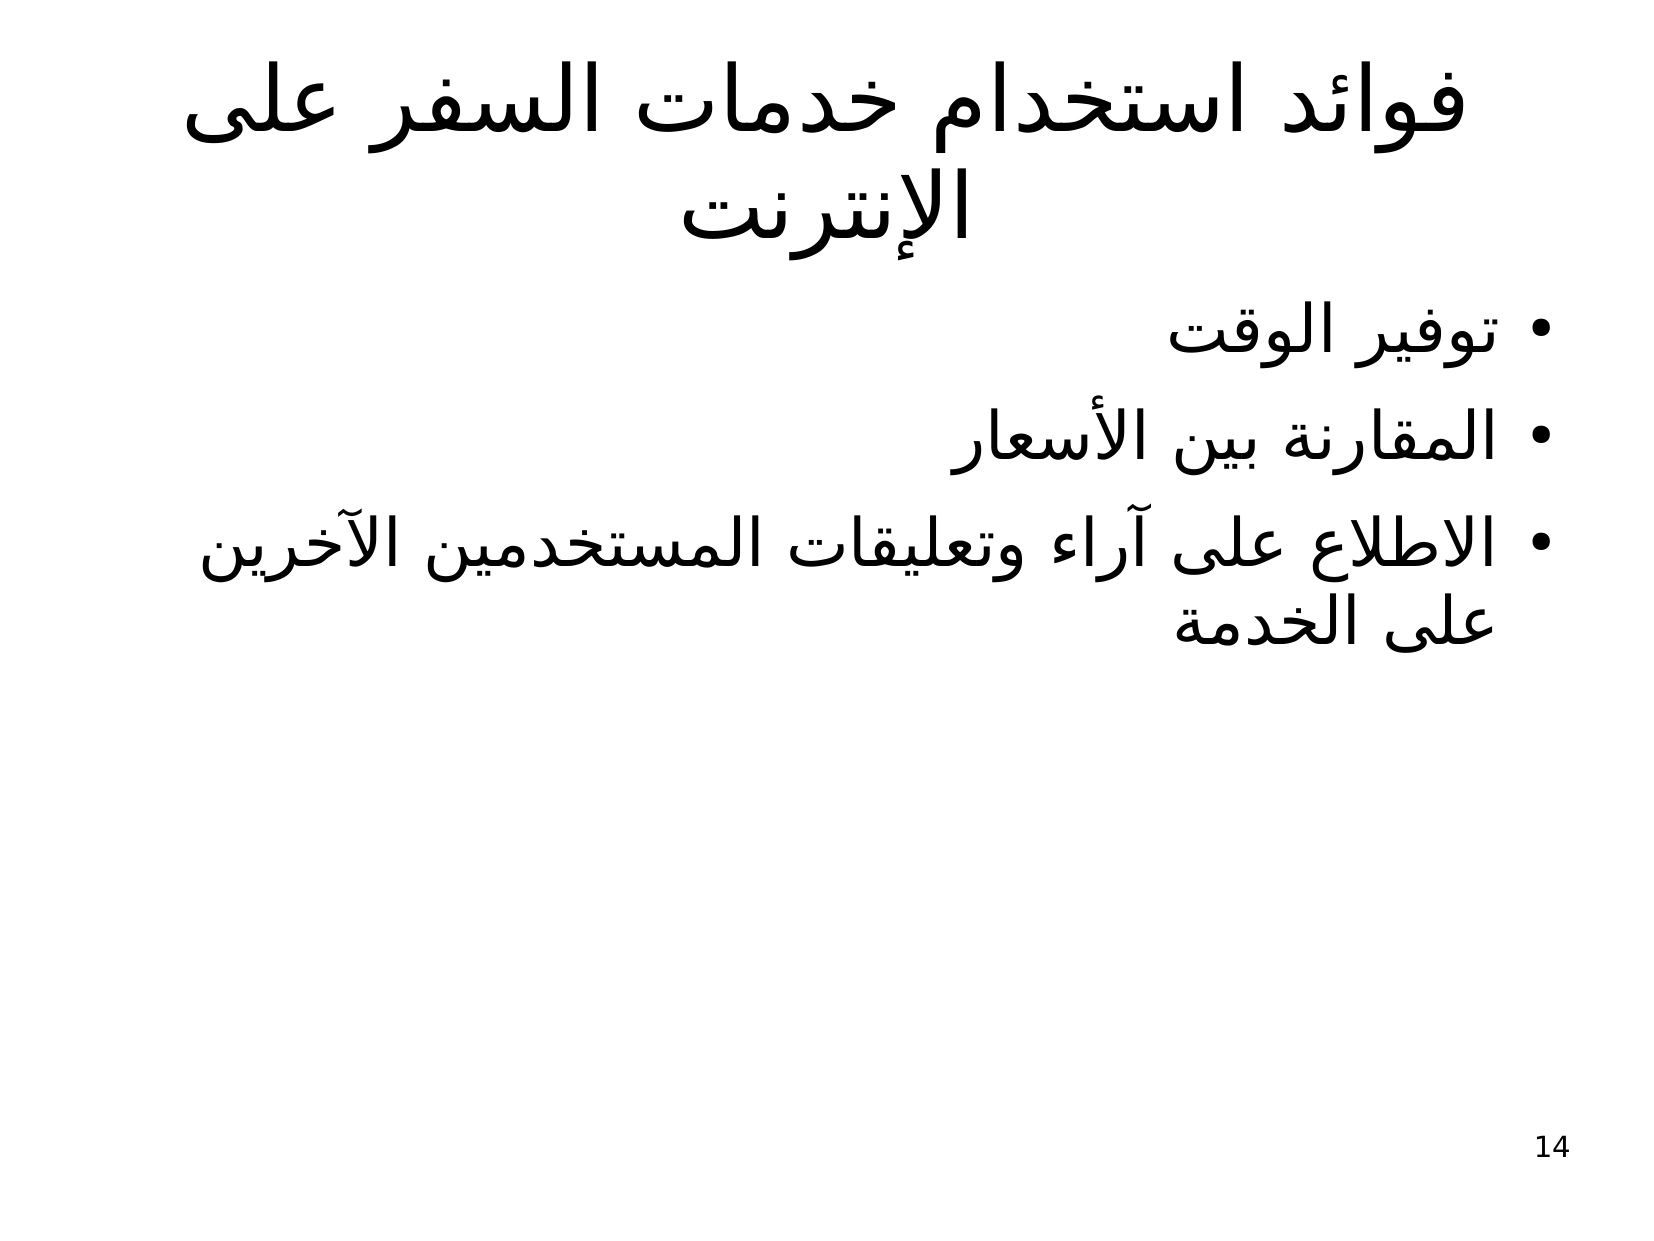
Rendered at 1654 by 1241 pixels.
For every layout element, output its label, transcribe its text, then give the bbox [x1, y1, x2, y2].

list توفير الوقت المقارنة بين الأسعار الاطلاع على آراء وتعليقات المستخدمين الآخرين على الخدمة [82, 290, 1571, 1010]
title فوائد استخدام خدمات السفر على الإنترنت [82, 42, 1571, 264]
